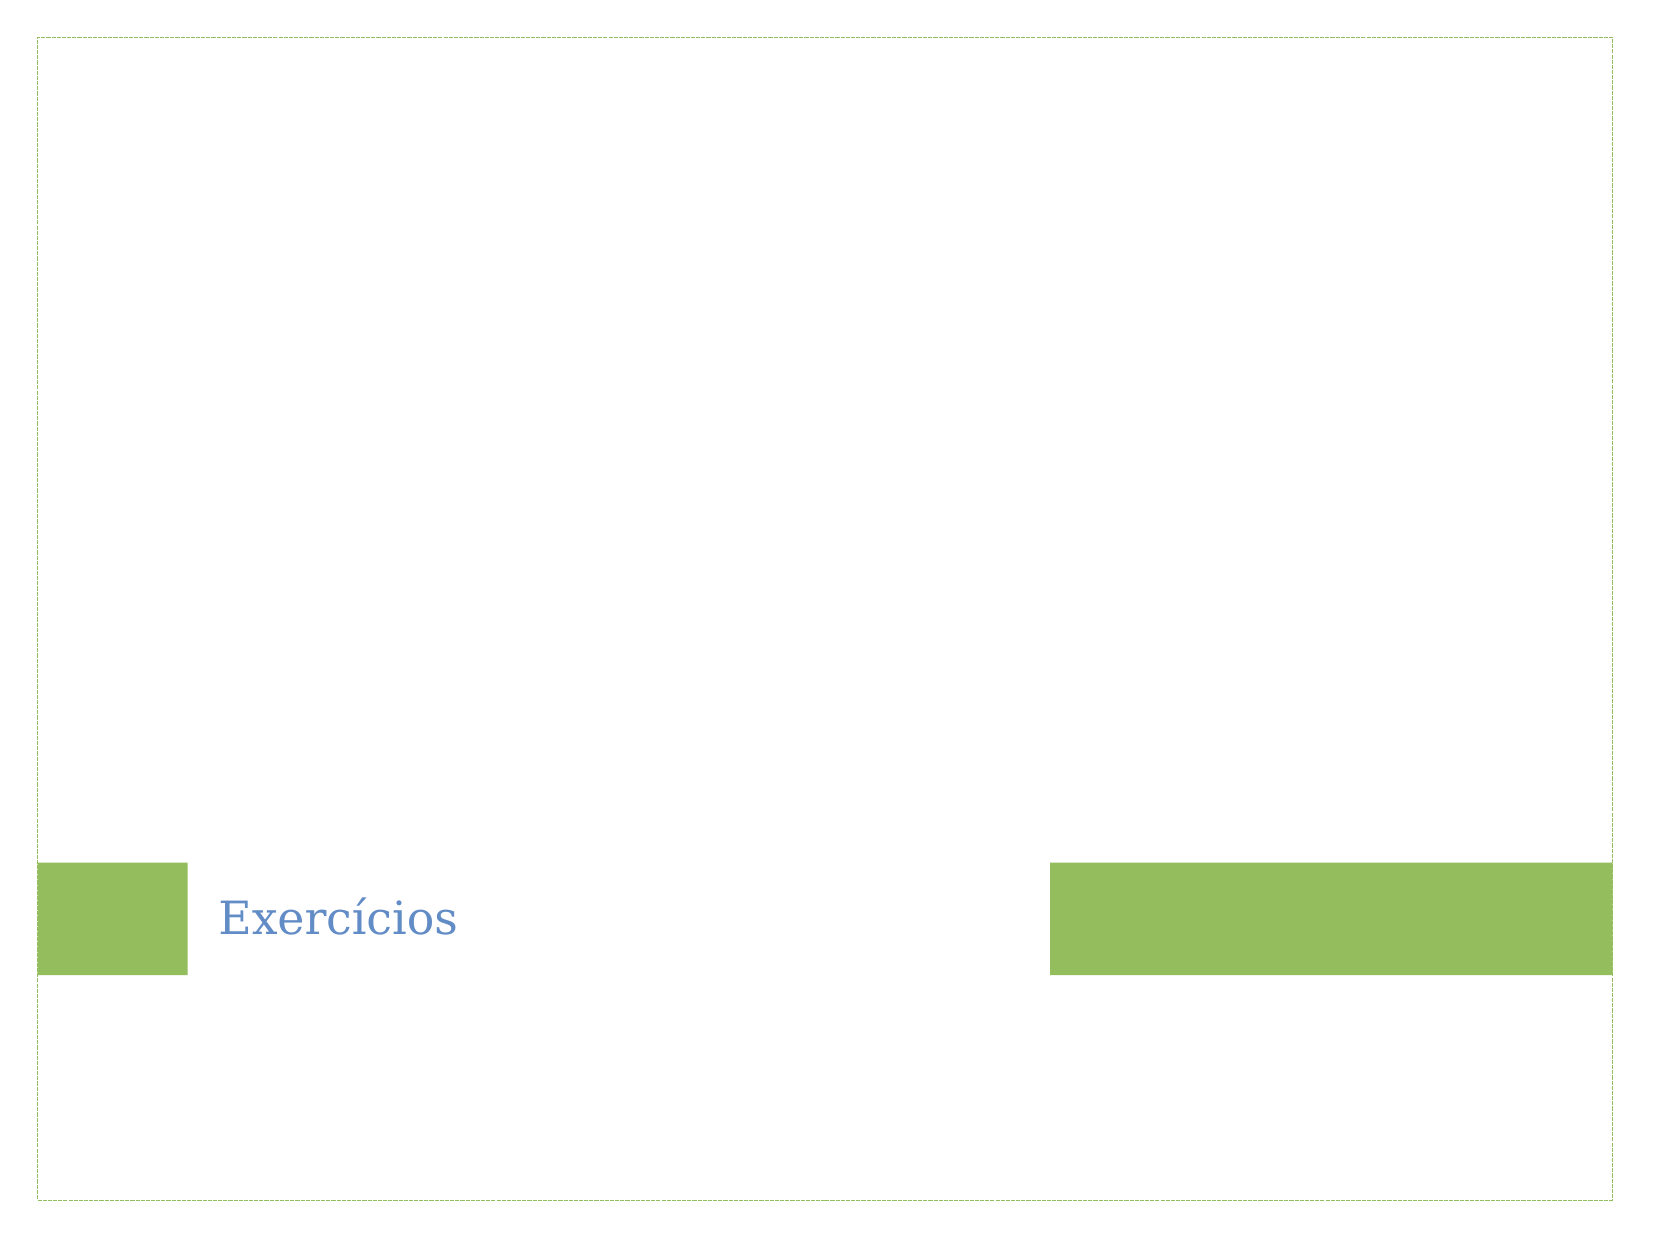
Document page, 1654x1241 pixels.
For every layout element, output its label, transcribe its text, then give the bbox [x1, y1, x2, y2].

text_box [1050, 862, 1613, 976]
text_box Exercícios [203, 884, 474, 953]
text_box [37, 862, 188, 976]
